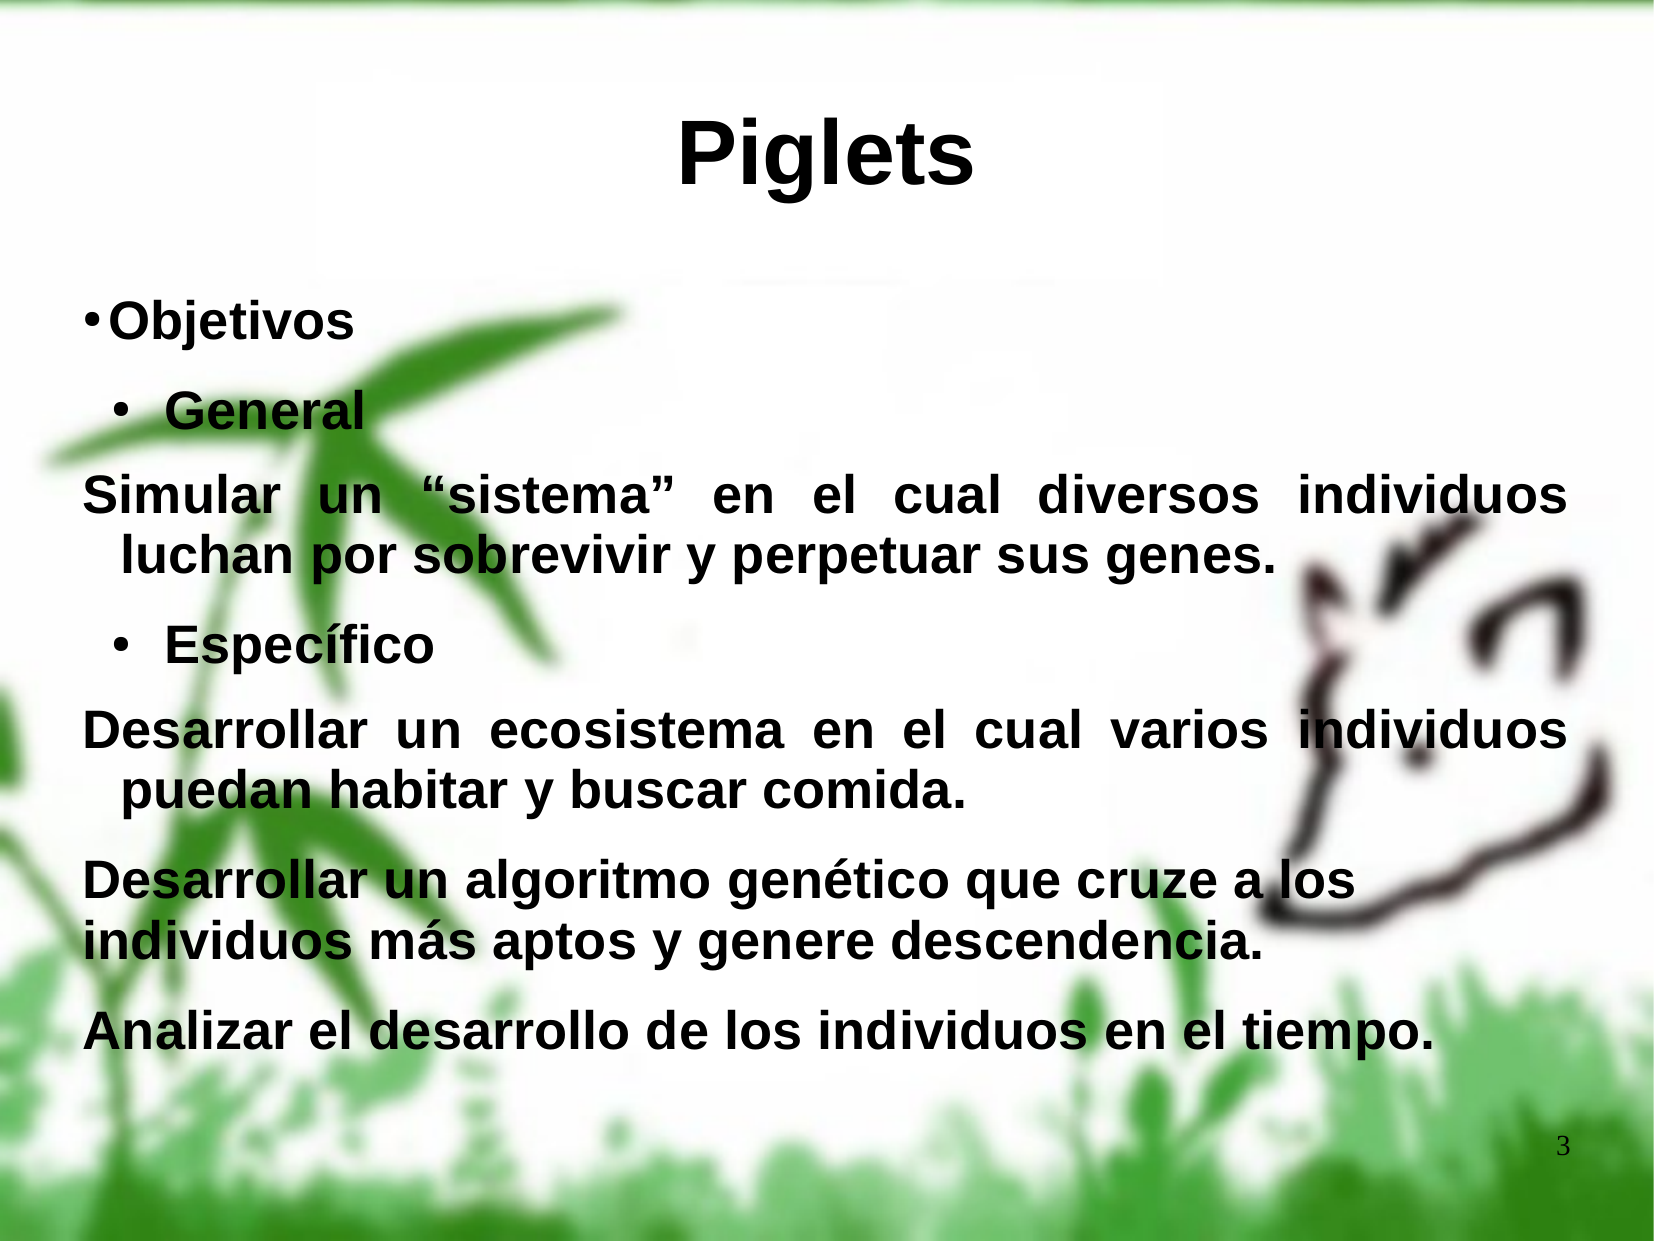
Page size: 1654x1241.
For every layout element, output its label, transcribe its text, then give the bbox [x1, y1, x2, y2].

list Objetivos General Simular un “sistema” en el cual diversos individuos luchan por sobrevivir y perpetuar sus genes. Específico Desarrollar un ecosistema en el cual varios individuos puedan habitar y buscar comida. Desarrollar un algoritmo genético que cruze a los individuos más aptos y genere descendencia. Analizar el desarrollo de los individuos en el tiempo. [82, 290, 1571, 1094]
title Piglets [82, 49, 1571, 257]
picture [0, 0, 1654, 1241]
